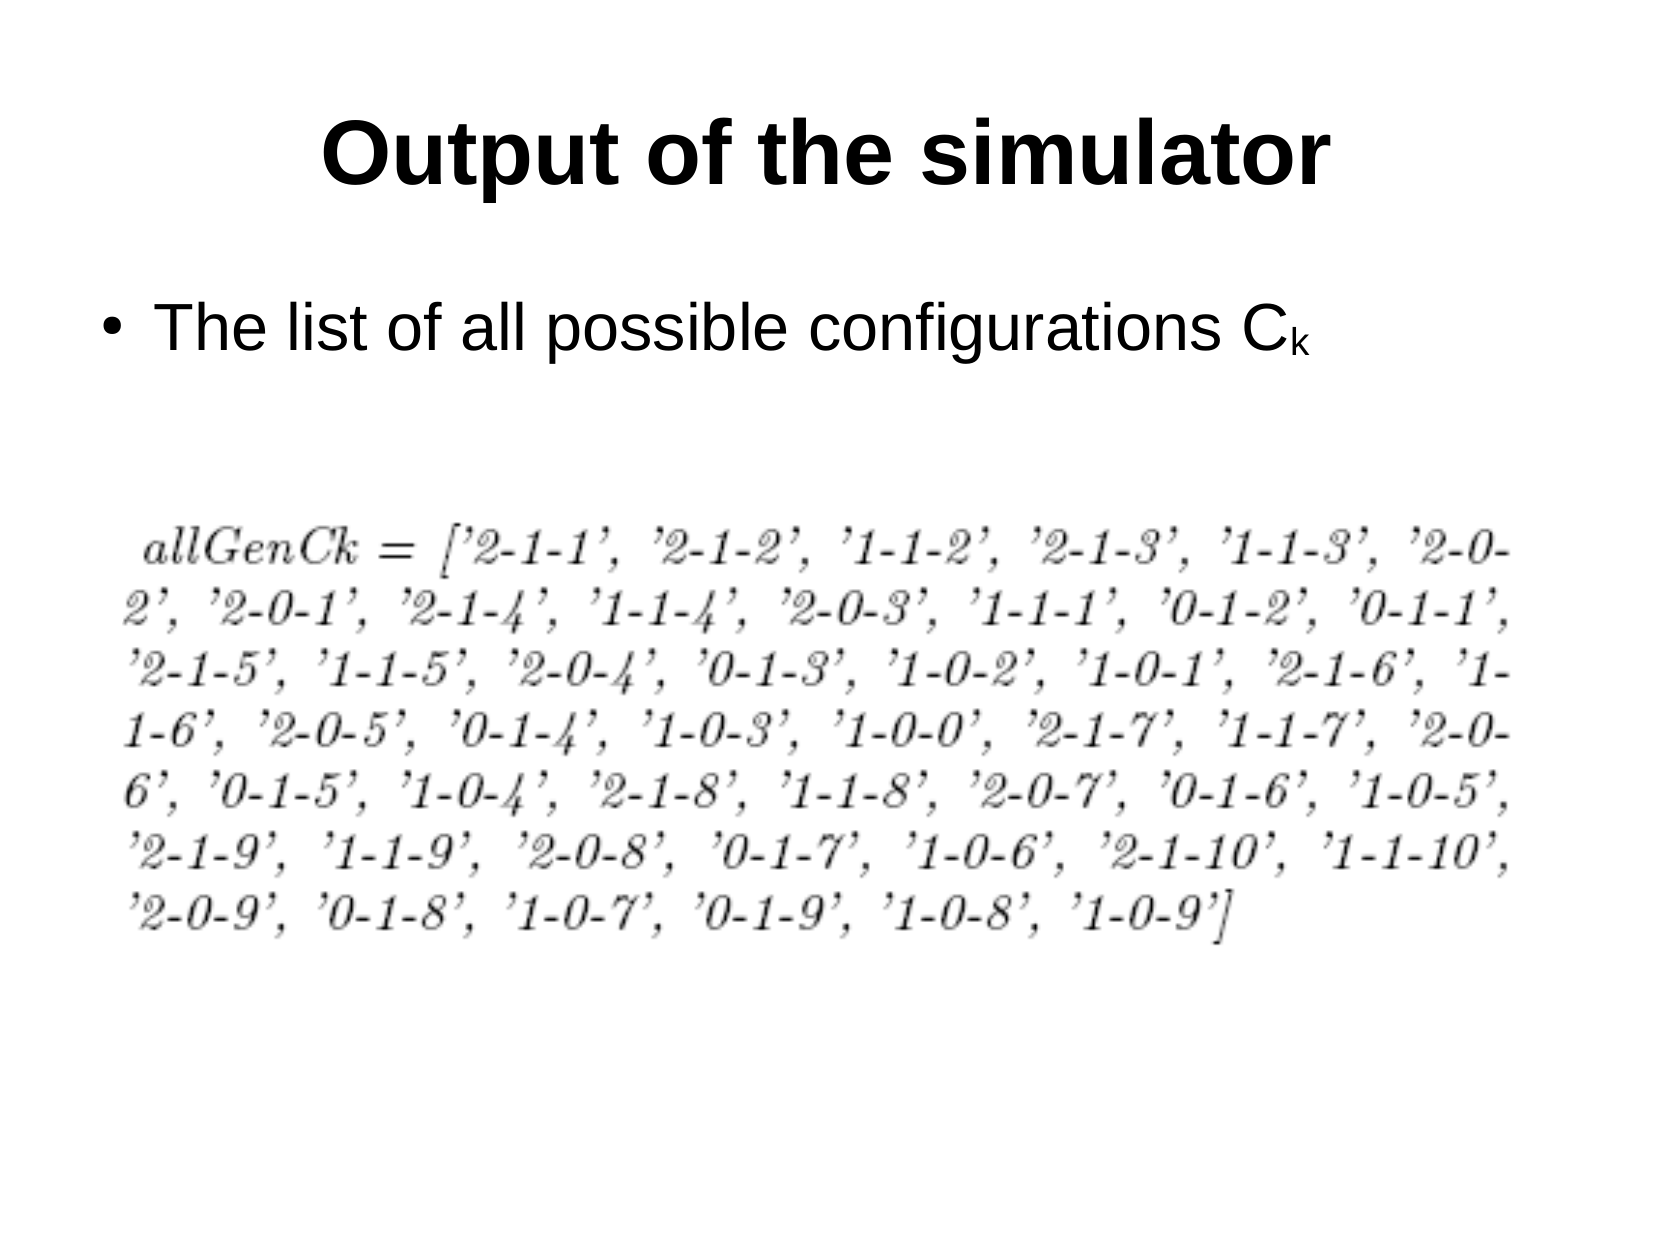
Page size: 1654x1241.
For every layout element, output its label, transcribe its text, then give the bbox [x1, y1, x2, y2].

picture [122, 501, 1522, 951]
title Output of the simulator [82, 49, 1571, 257]
list The list of all possible configurations Ck [82, 290, 1571, 1109]
